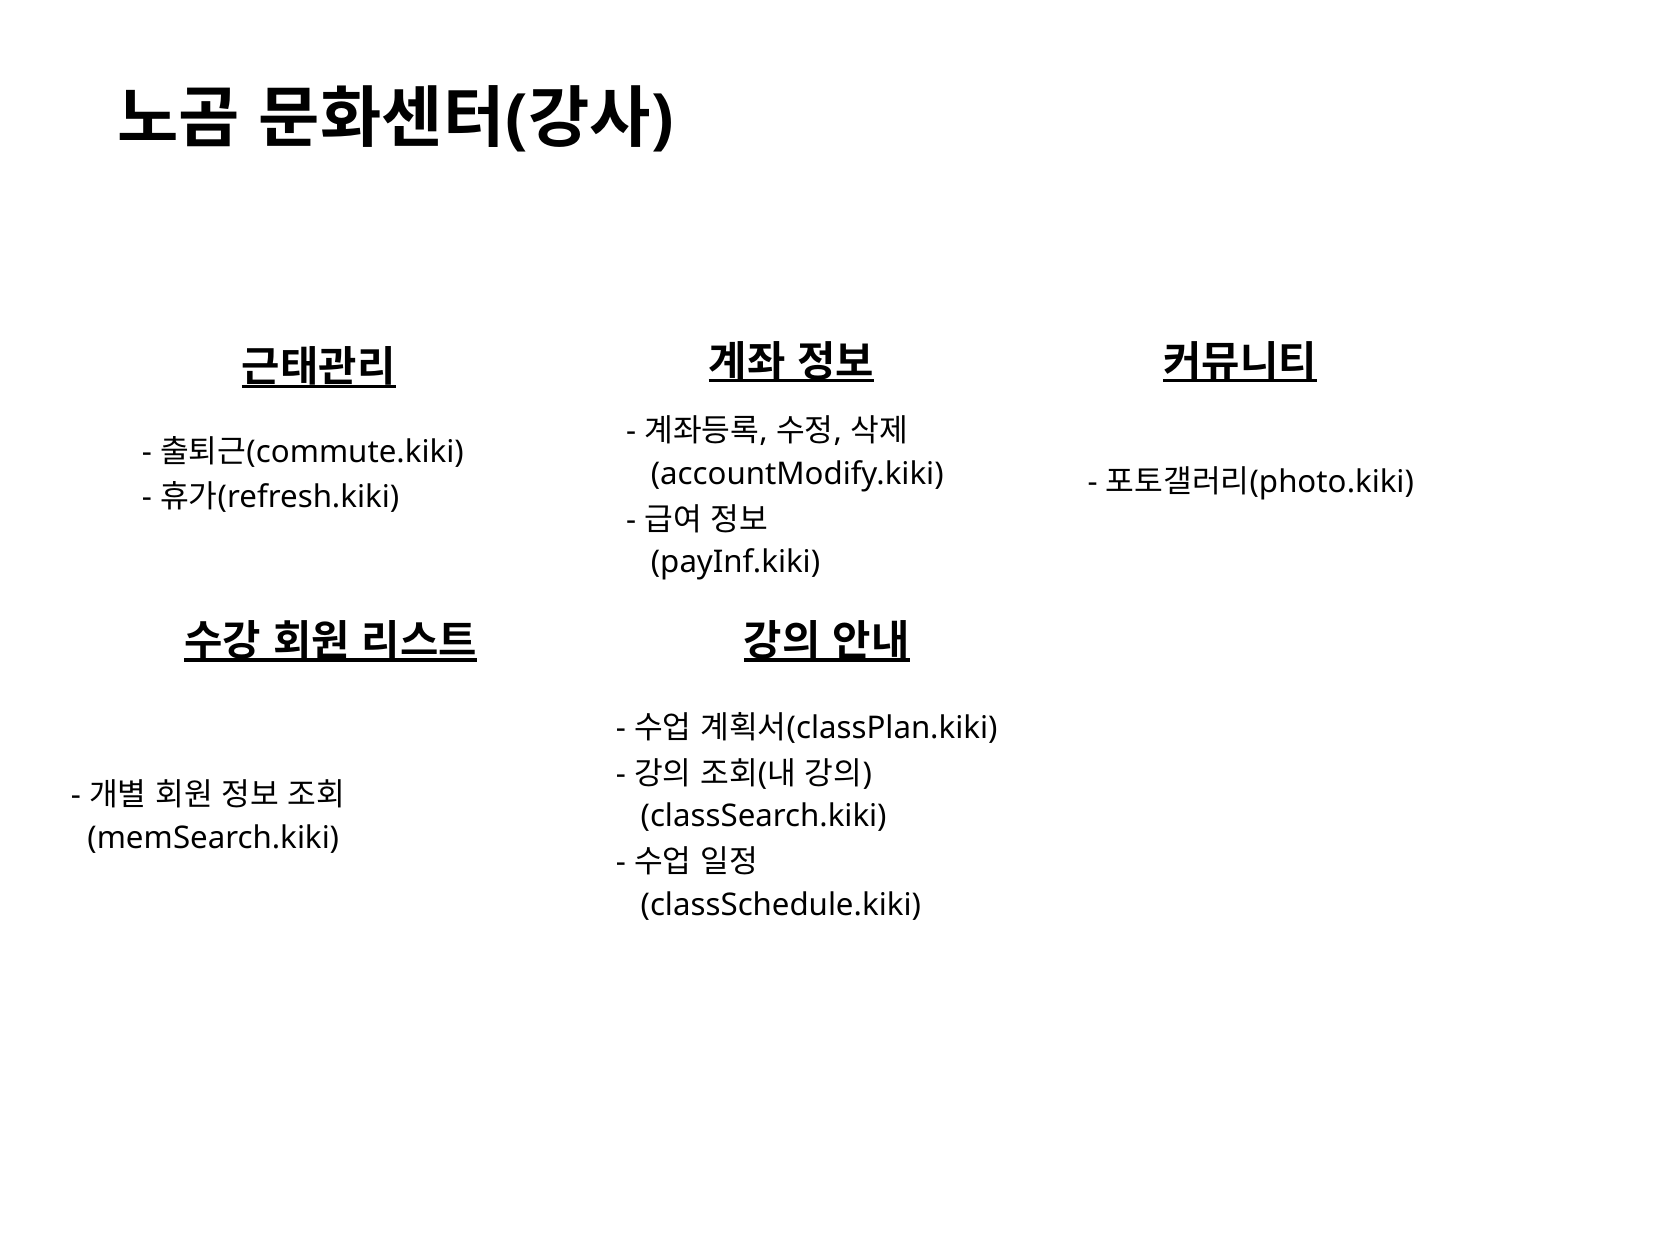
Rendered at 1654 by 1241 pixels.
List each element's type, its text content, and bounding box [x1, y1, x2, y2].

text_box 노곰 문화센터(강사) [11, 35, 780, 190]
text_box 강의 안내 [637, 588, 1016, 686]
text_box - 출퇴근(commute.kiki) - 휴가(refresh.kiki) [141, 363, 579, 580]
text_box 근태관리 [188, 325, 449, 363]
text_box 수강 회원 리스트 [141, 588, 520, 686]
text_box - 수업 계획서(classPlan.kiki) - 강의 조회(내 강의) (classSearch.kiki) - 수업 일정 (classSchedule.kiki) [615, 708, 1128, 961]
text_box 계좌 정보 [637, 318, 945, 367]
text_box 커뮤니티 [1086, 318, 1394, 397]
text_box - 계좌등록, 수정, 삭제 (accountModify.kiki) - 급여 정보 (payInf.kiki) [626, 367, 1034, 621]
text_box - 포토갤러리(photo.kiki) [1087, 399, 1501, 603]
text_box - 개별 회원 정보 조회 (memSearch.kiki) [70, 708, 583, 961]
